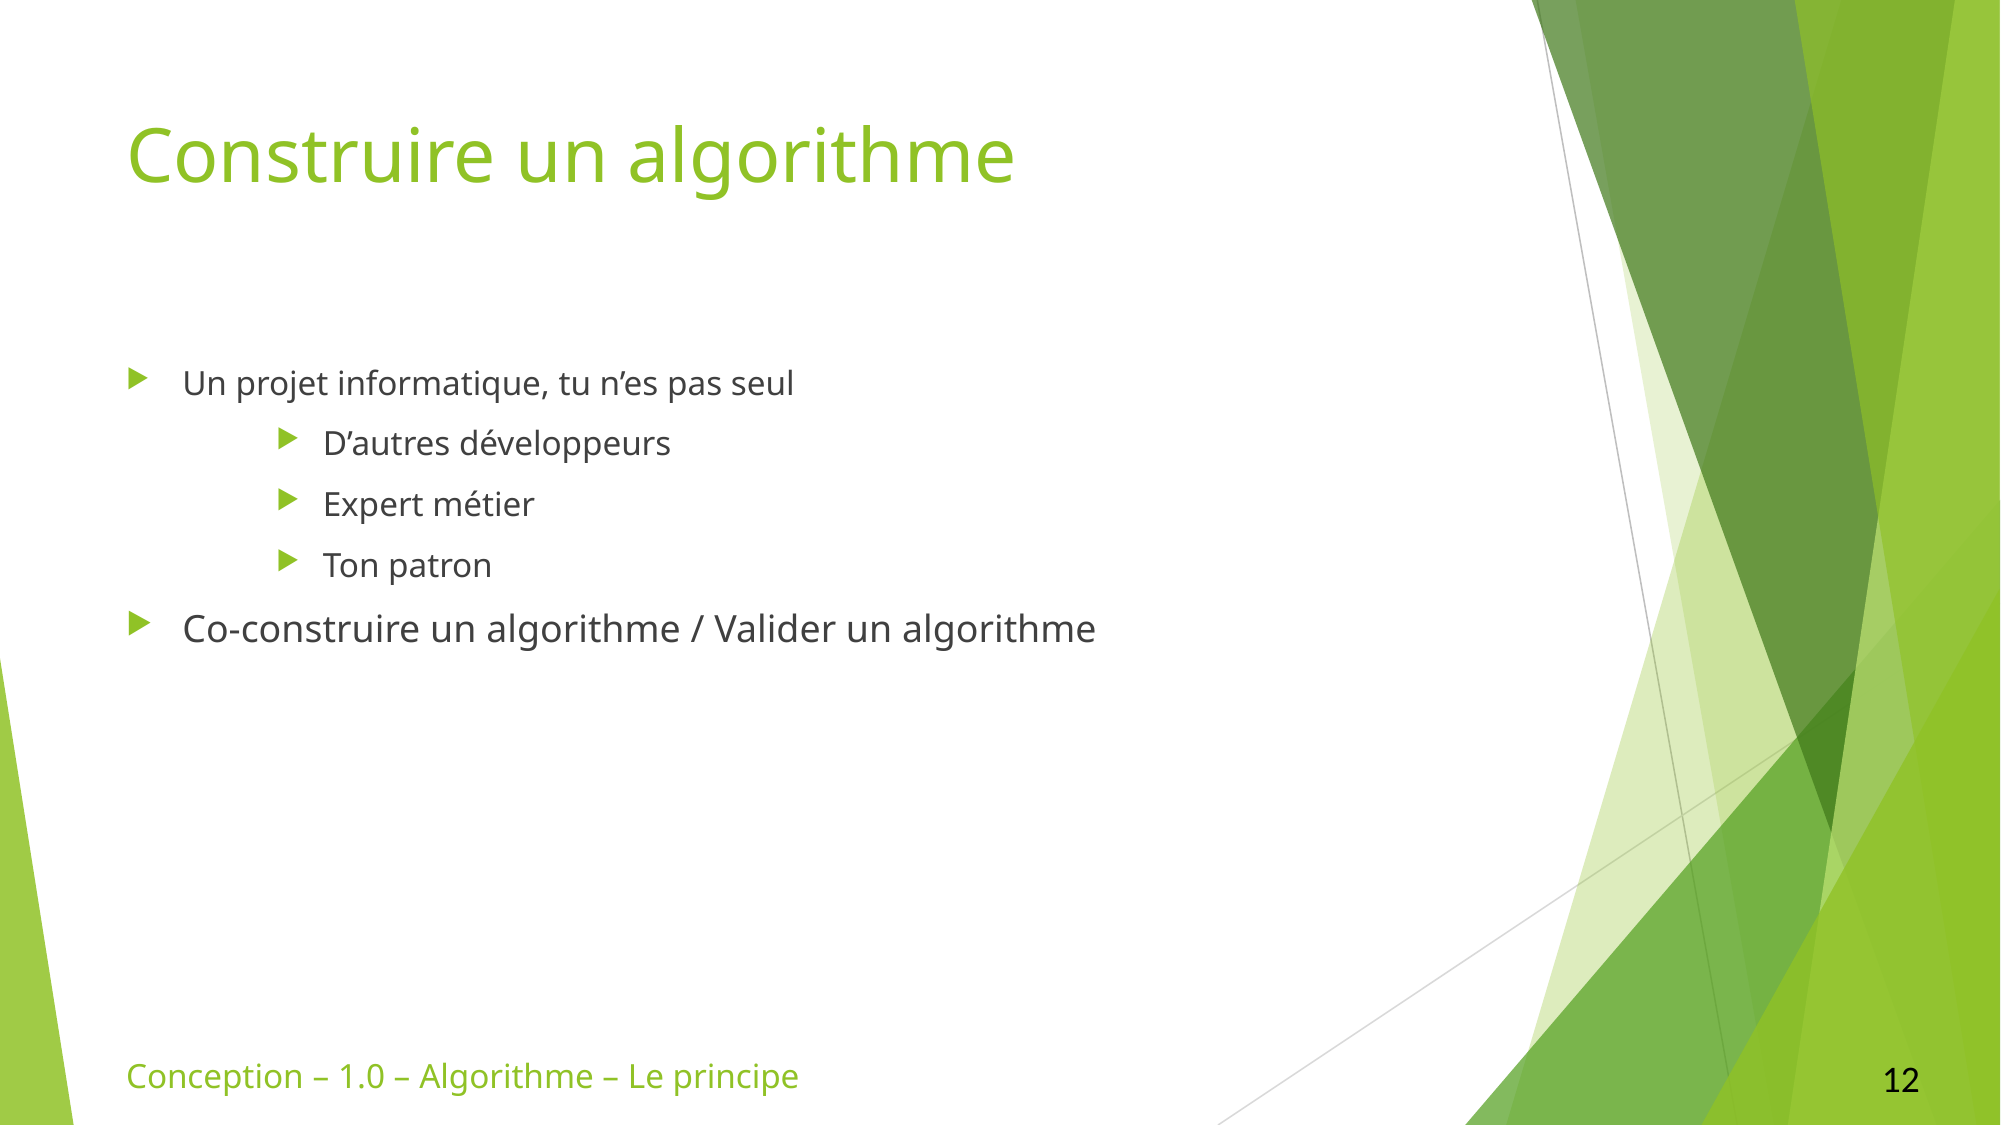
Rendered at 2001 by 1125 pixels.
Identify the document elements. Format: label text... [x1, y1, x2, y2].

text_box Conception – 1.0 – Algorithme – Le principe [111, 1047, 1094, 1109]
list Un projet informatique, tu n’es pas seul D’autres développeurs Expert métier Ton patron Co-construire un algorithme / Valider un algorithme [111, 354, 1522, 992]
title Construire un algorithme [111, 99, 1522, 317]
text_box [1866, 1047, 1979, 1108]
